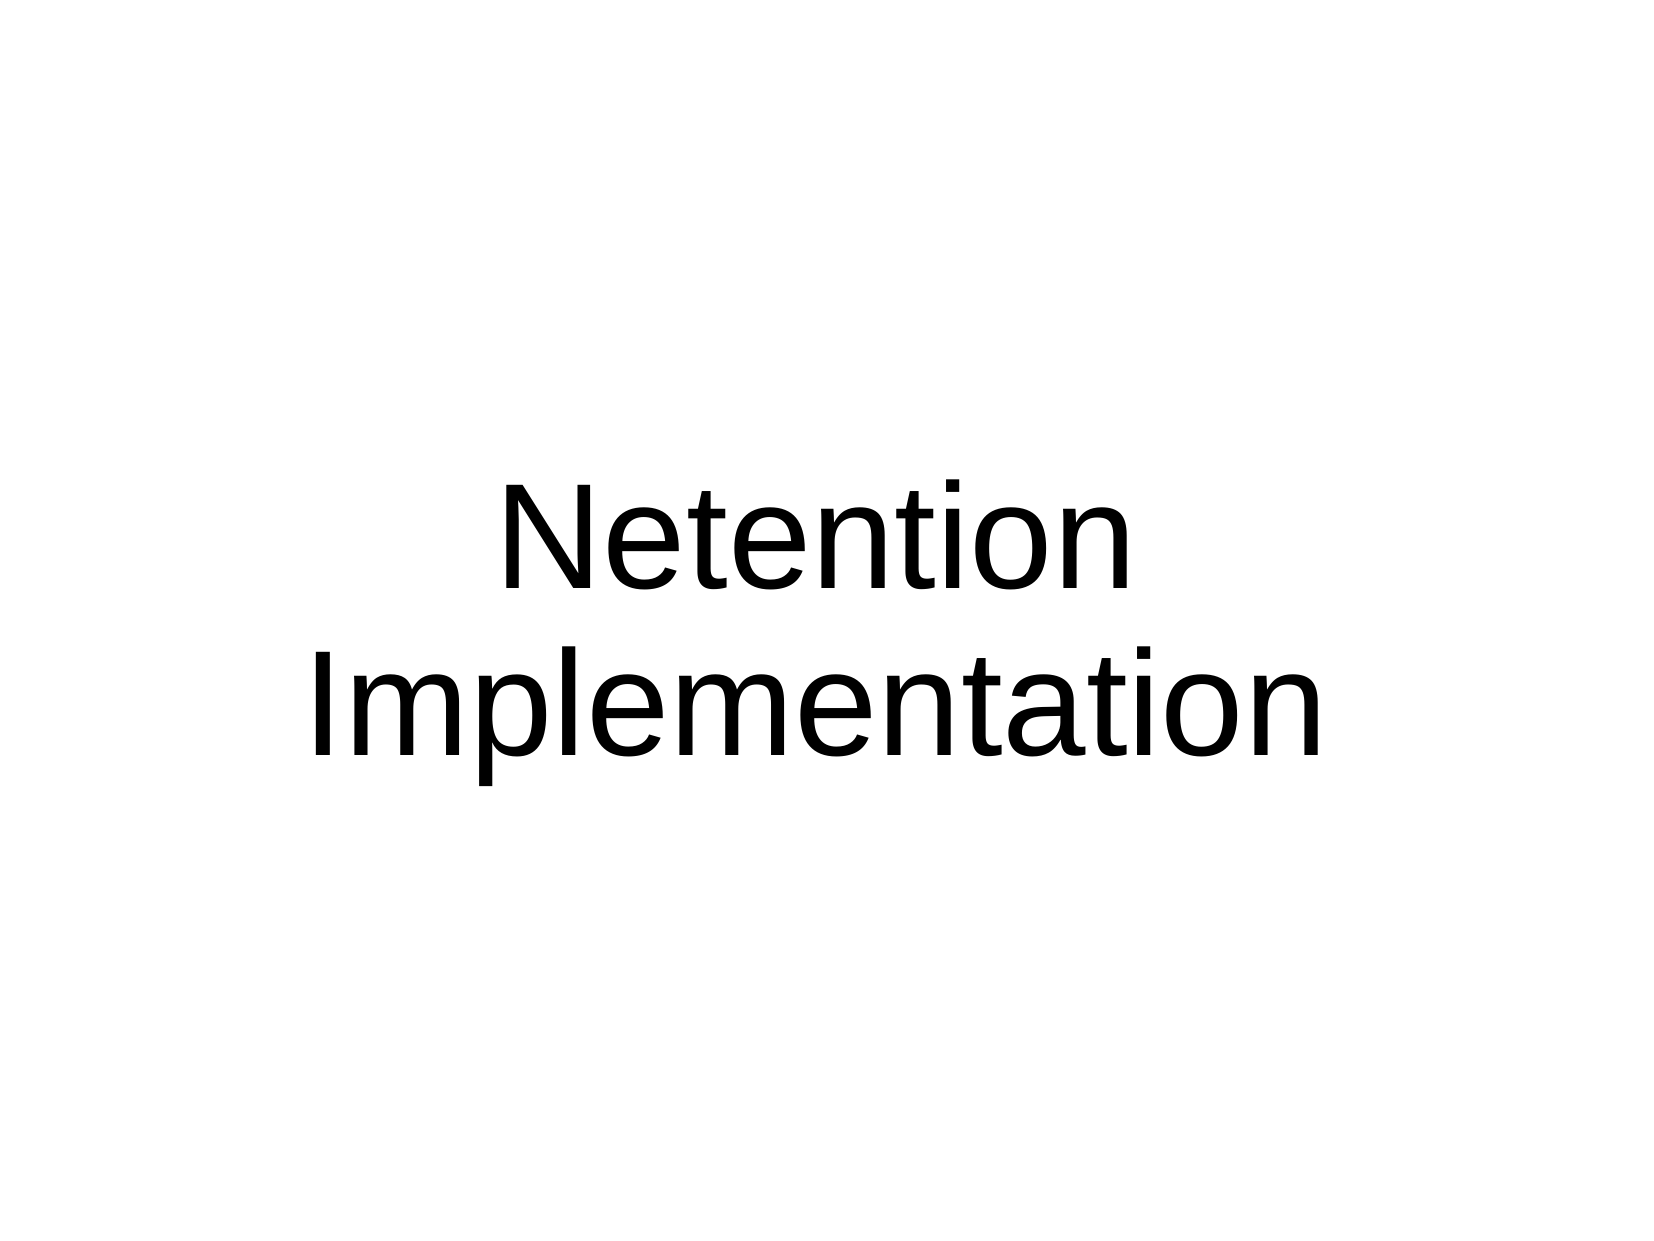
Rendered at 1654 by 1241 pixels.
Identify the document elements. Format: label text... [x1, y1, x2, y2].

title Netention Implementation [71, 351, 1561, 889]
